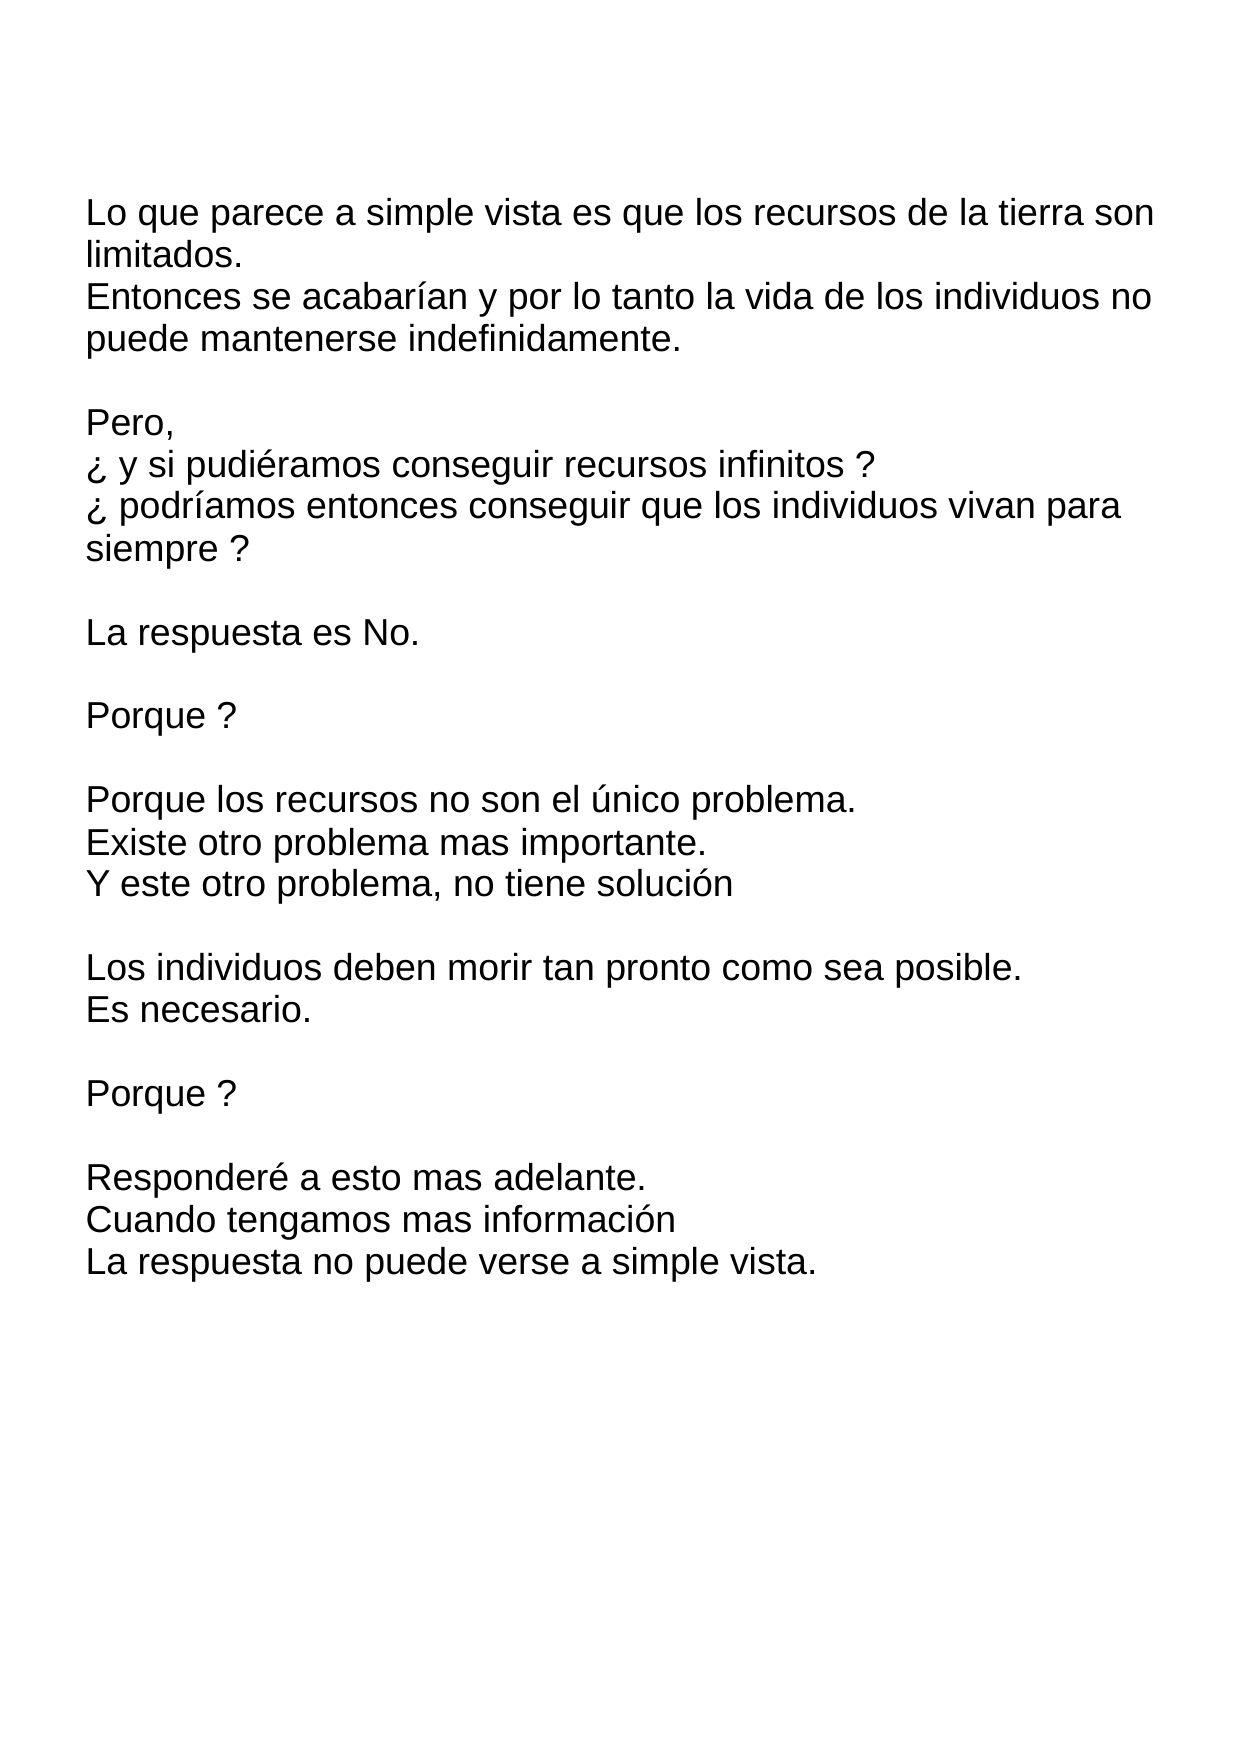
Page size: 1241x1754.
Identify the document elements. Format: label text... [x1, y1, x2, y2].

text_box Lo que parece a simple vista es que los recursos de la tierra son limitados. Entonces se acabarían y por lo tanto la vida de los individuos no puede mantenerse indefinidamente. Pero, ¿ y si pudiéramos conseguir recursos infinitos ? ¿ podríamos entonces conseguir que los individuos vivan para siempre ? La respuesta es No. Porque ? Porque los recursos no son el único problema. Existe otro problema mas importante. Y este otro problema, no tiene solución Los individuos deben morir tan pronto como sea posible. Es necesario. Porque ? Responderé a esto mas adelante. Cuando tengamos mas información La respuesta no puede verse a simple vista. [70, 141, 1182, 1333]
